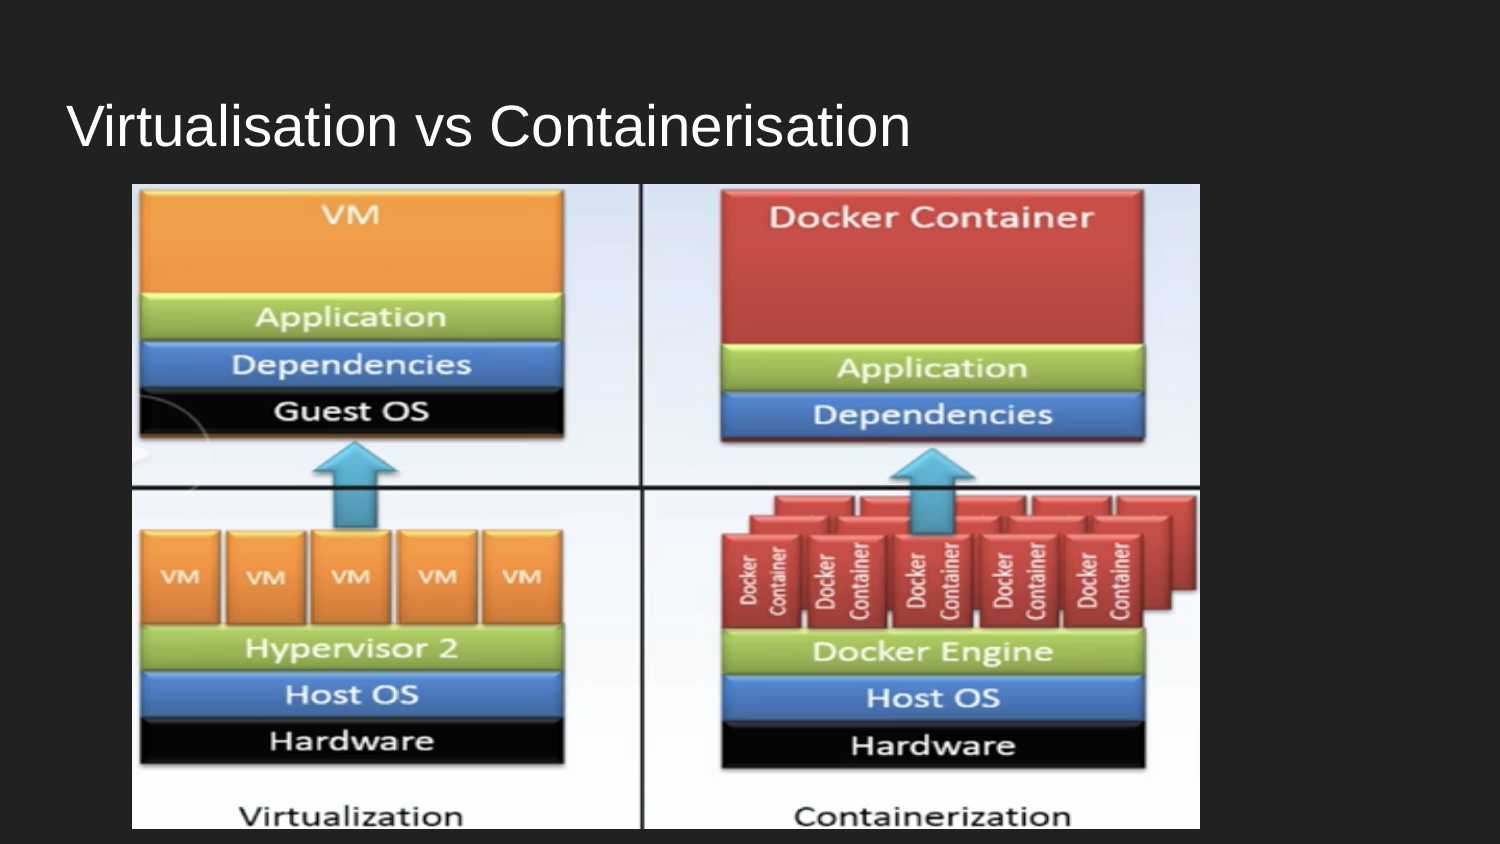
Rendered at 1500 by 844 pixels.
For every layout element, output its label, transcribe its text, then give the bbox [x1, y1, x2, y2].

title Virtualisation vs Containerisation [51, 72, 1449, 167]
picture [132, 184, 1200, 829]
